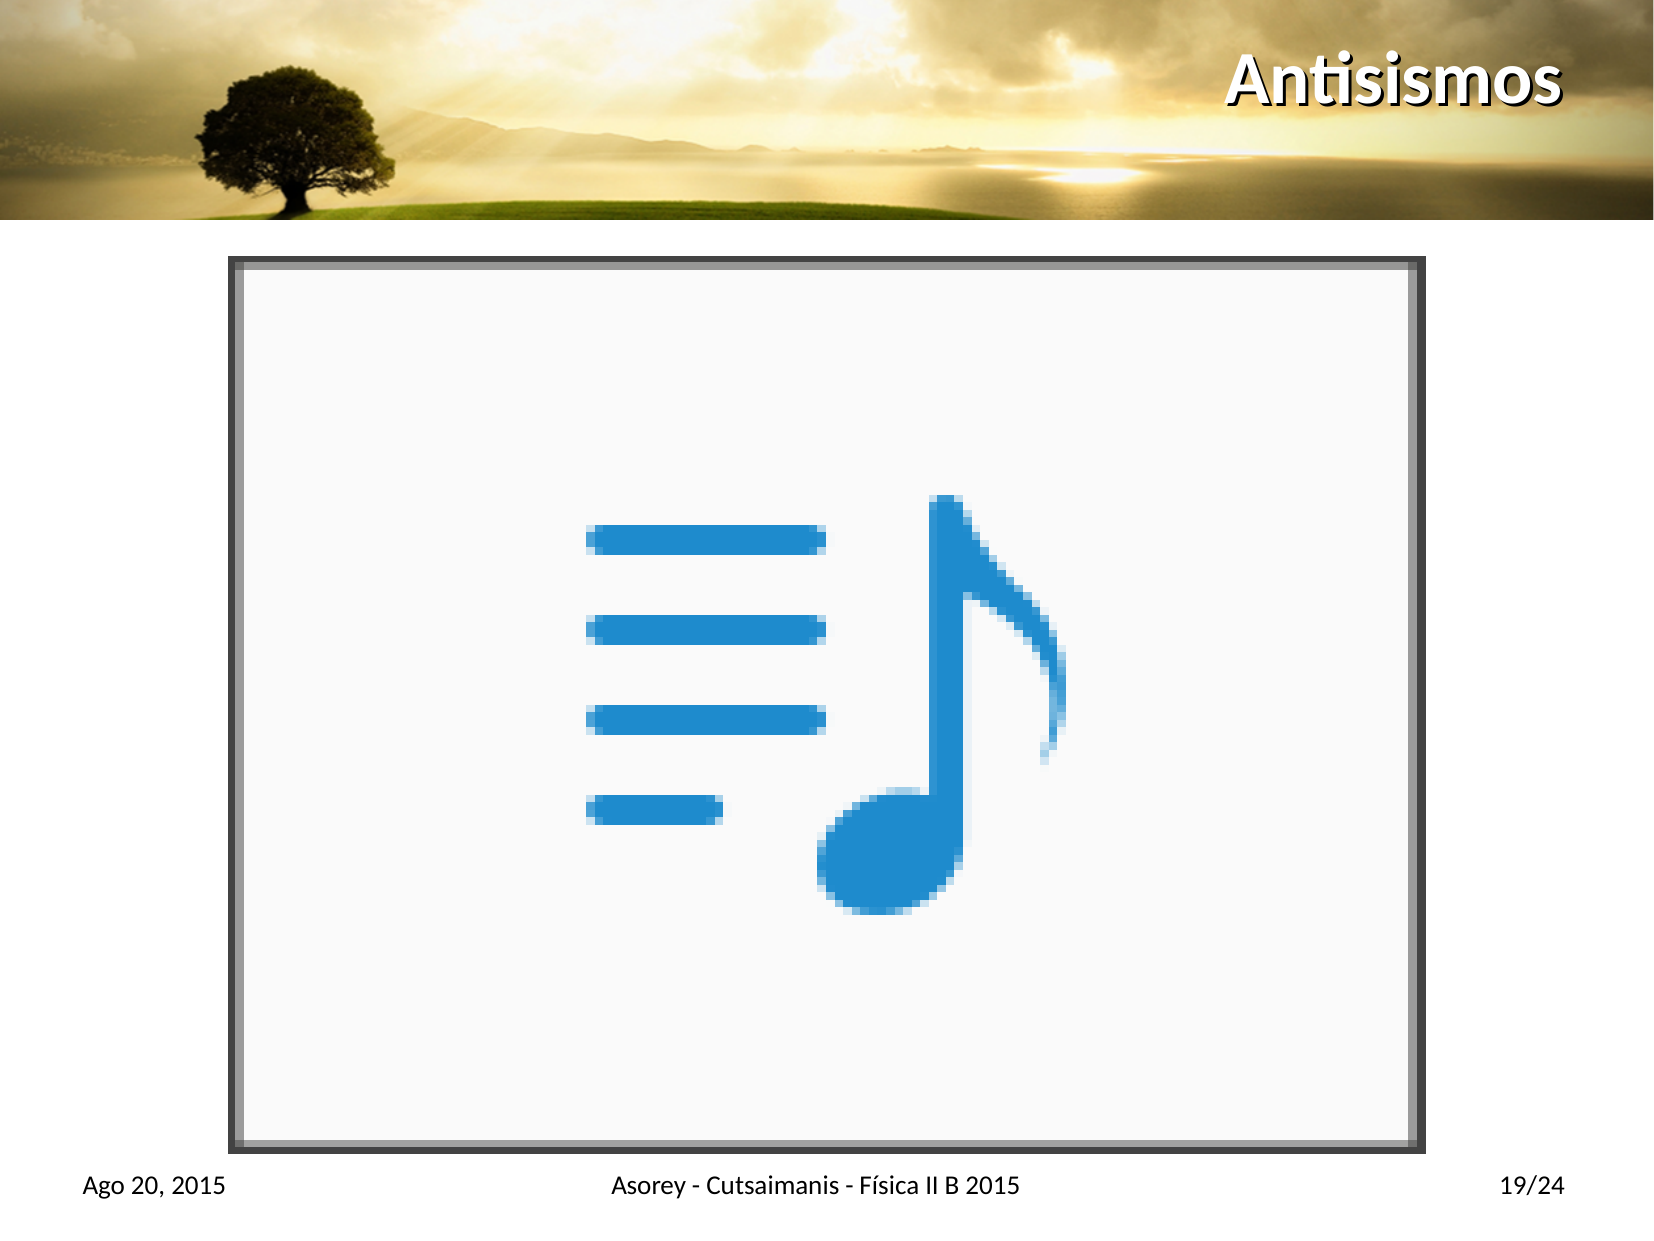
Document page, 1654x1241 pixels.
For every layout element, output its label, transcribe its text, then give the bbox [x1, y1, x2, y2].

text_box [226, 255, 1427, 1156]
picture [0, 0, 1654, 220]
title Antisismos [75, 19, 1564, 151]
